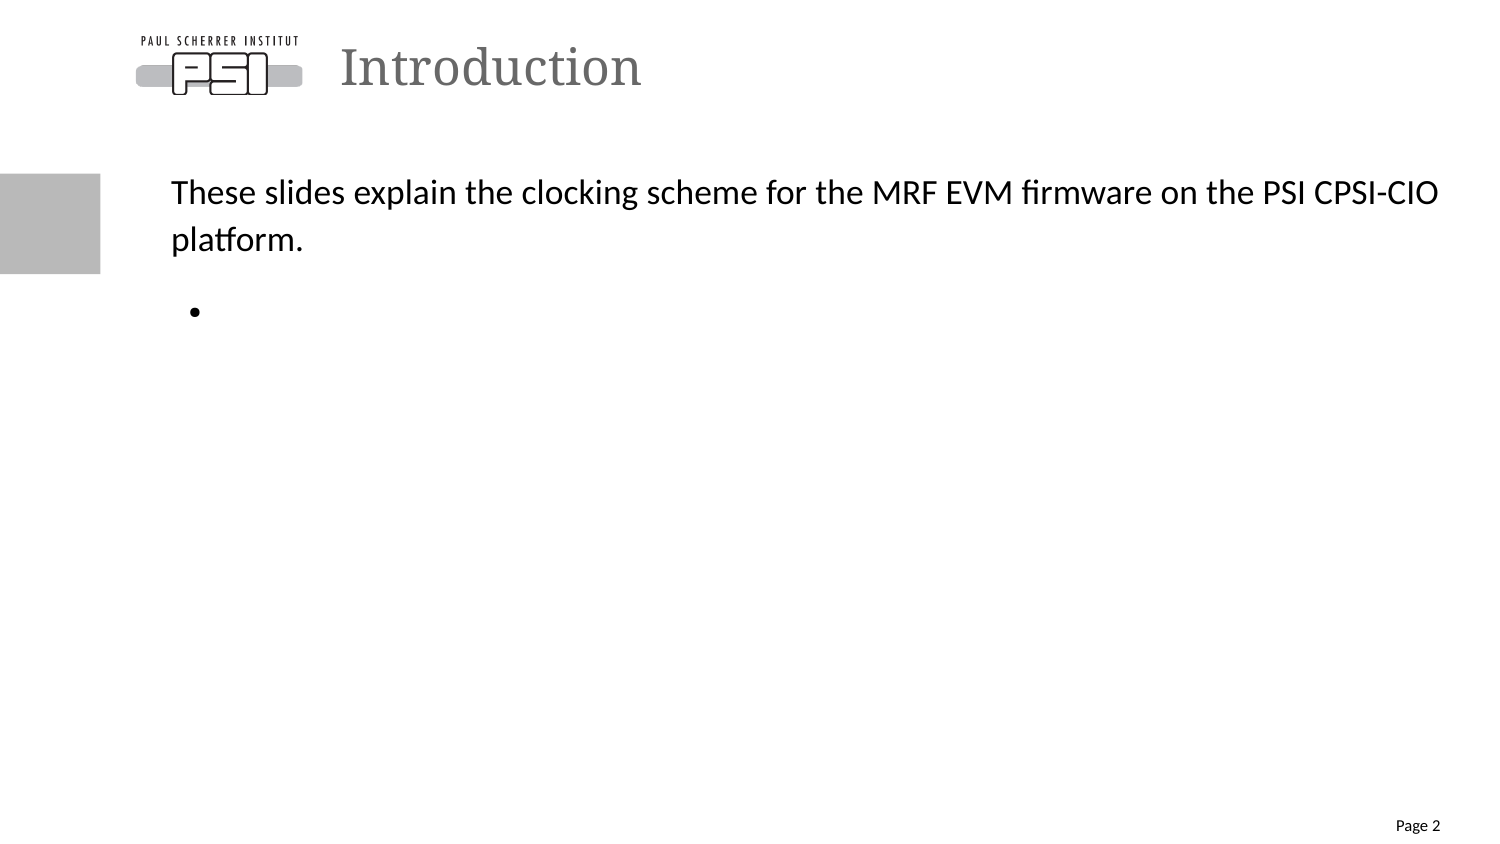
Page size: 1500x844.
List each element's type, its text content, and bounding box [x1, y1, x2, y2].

list These slides explain the clocking scheme for the MRF EVM firmware on the PSI CPSI-CIO platform. [171, 165, 1442, 741]
slide_number Page <number> [1346, 814, 1441, 840]
title Introduction [340, 35, 1442, 98]
